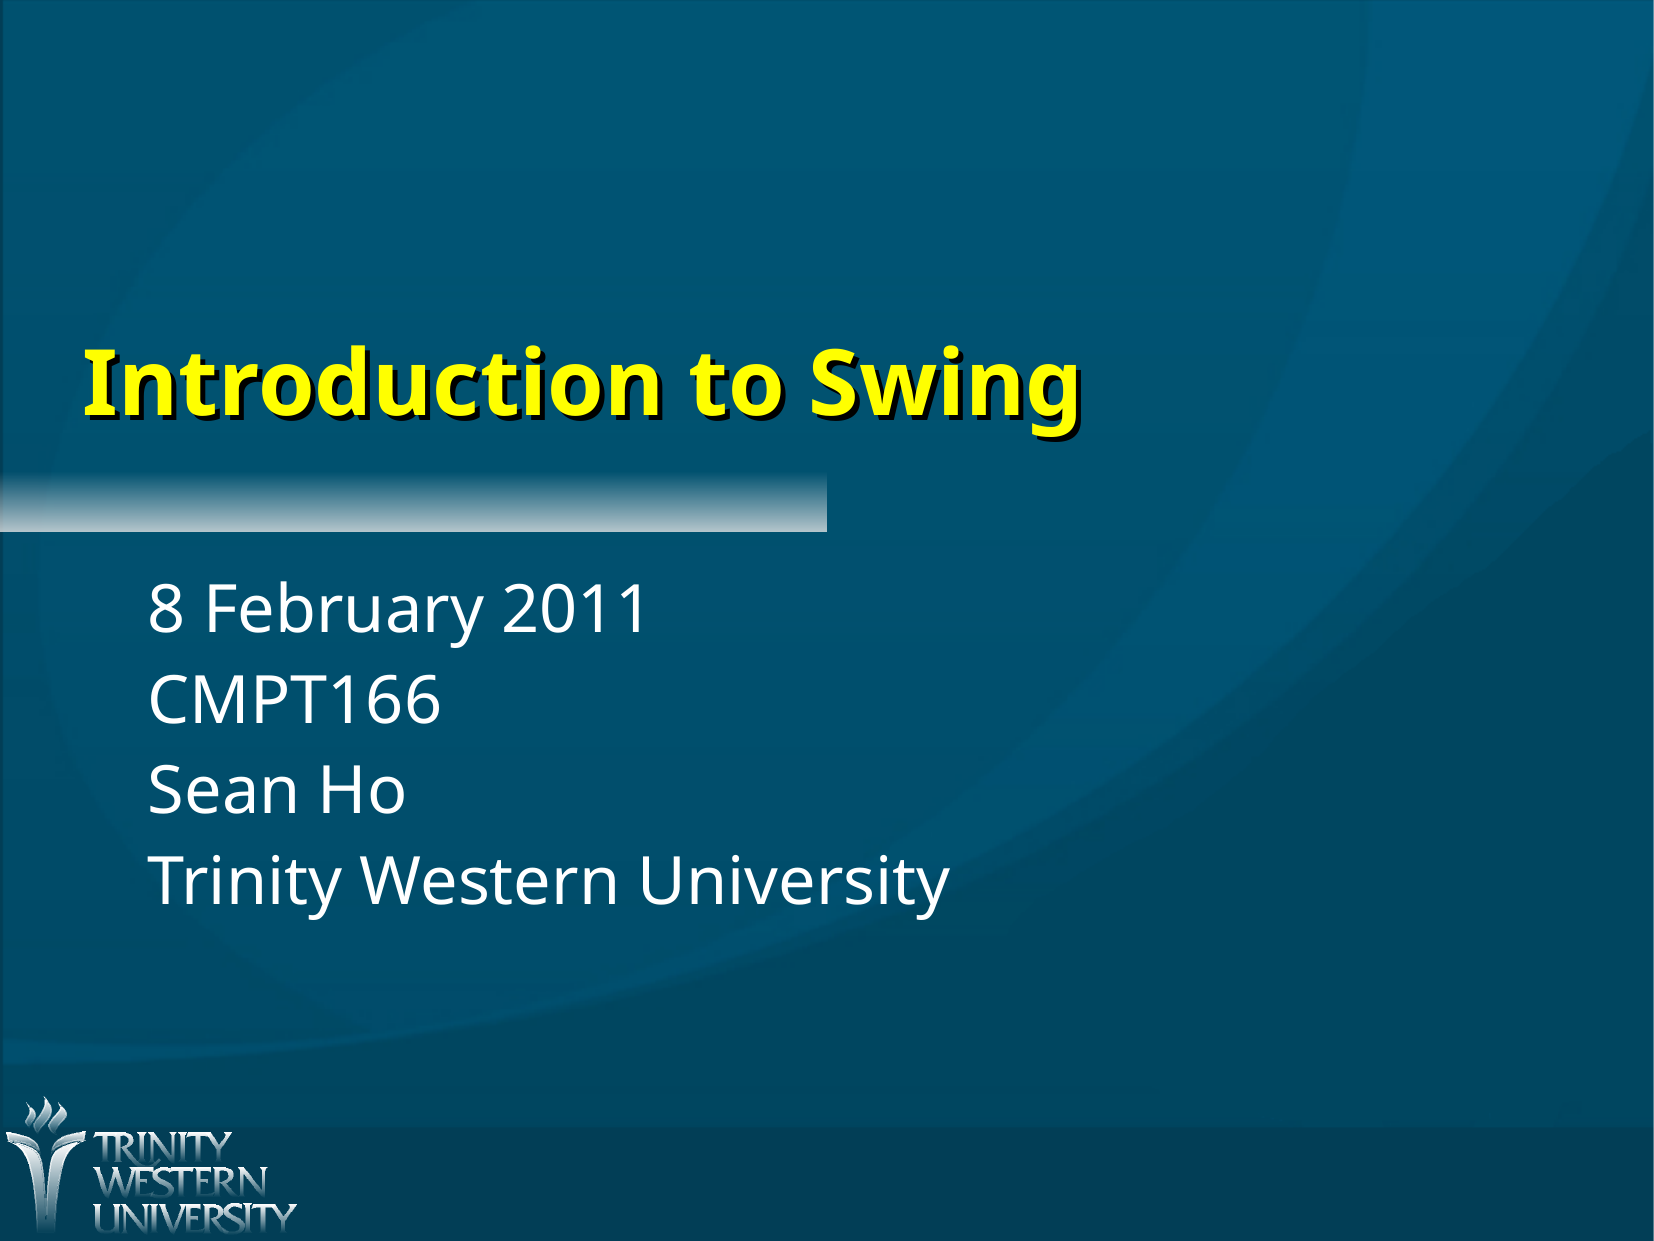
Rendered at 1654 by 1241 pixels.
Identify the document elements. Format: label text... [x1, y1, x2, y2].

picture [38, 1227, 54, 1232]
subtitle 8 February 2011 CMPT166 Sean Ho Trinity Western University [147, 561, 1241, 1093]
title Introduction to Swing [82, 49, 1571, 443]
picture [0, 474, 826, 479]
